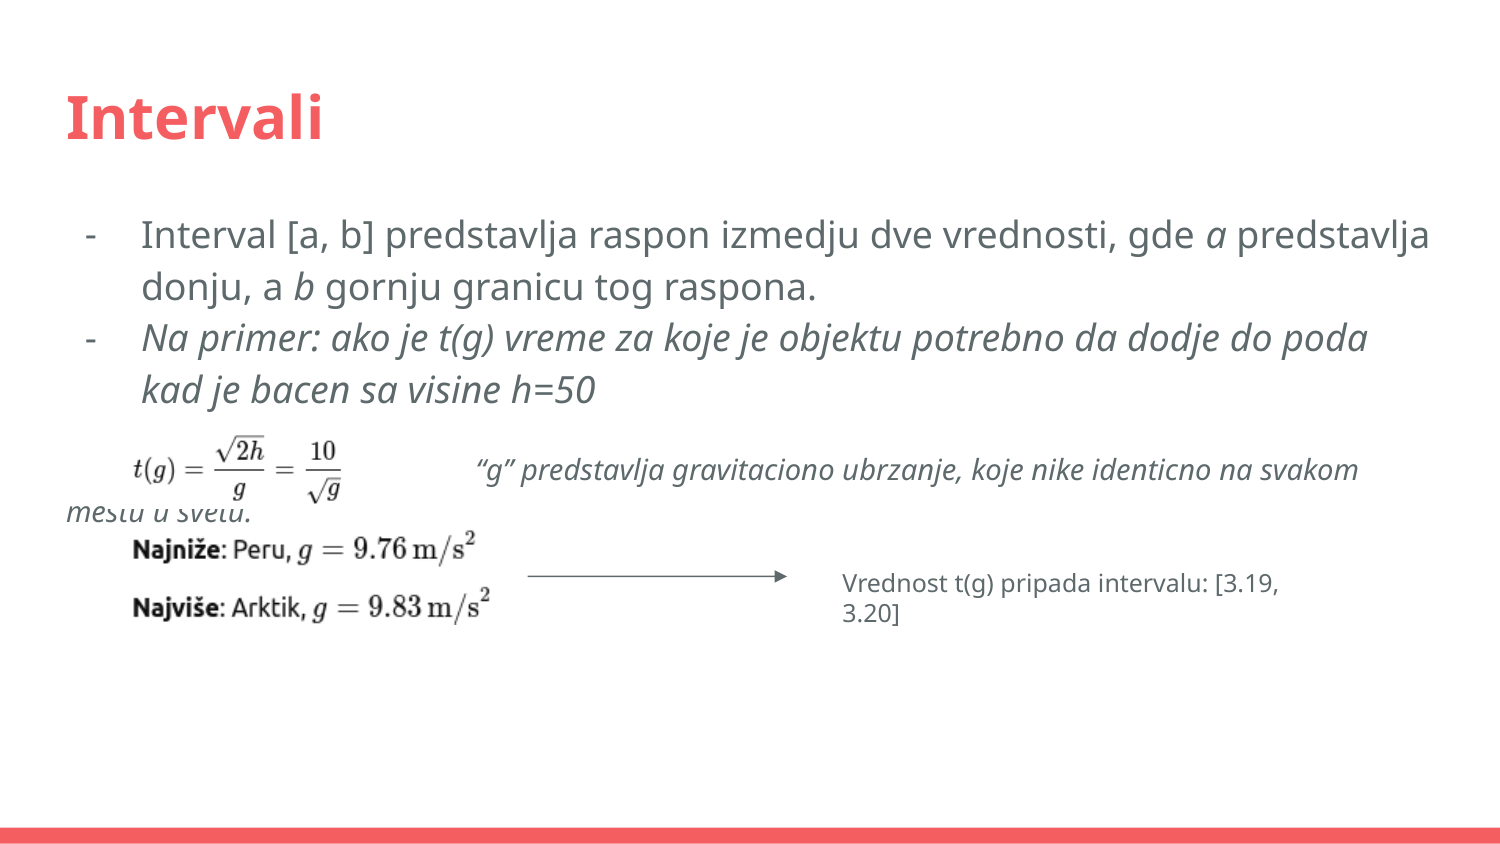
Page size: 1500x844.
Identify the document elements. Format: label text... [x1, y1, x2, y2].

title Intervali [51, 64, 1449, 167]
picture [123, 526, 505, 625]
text_box Vrednost t(g) pripada intervalu: [3.19, 3.20] [827, 552, 1336, 612]
list Interval [a, b] predstavlja raspon izmedju dve vrednosti, gde a predstavlja donju, a b gornju granicu tog raspona. Na primer: ako je t(g) vreme za koje je objektu potrebno da dodje do poda kad je bacen sa visine h=50 “g” predstavlja gravitaciono ubrzanje, koje nike identicno na svakom mestu u svetu. [51, 189, 1449, 750]
picture [108, 430, 368, 509]
